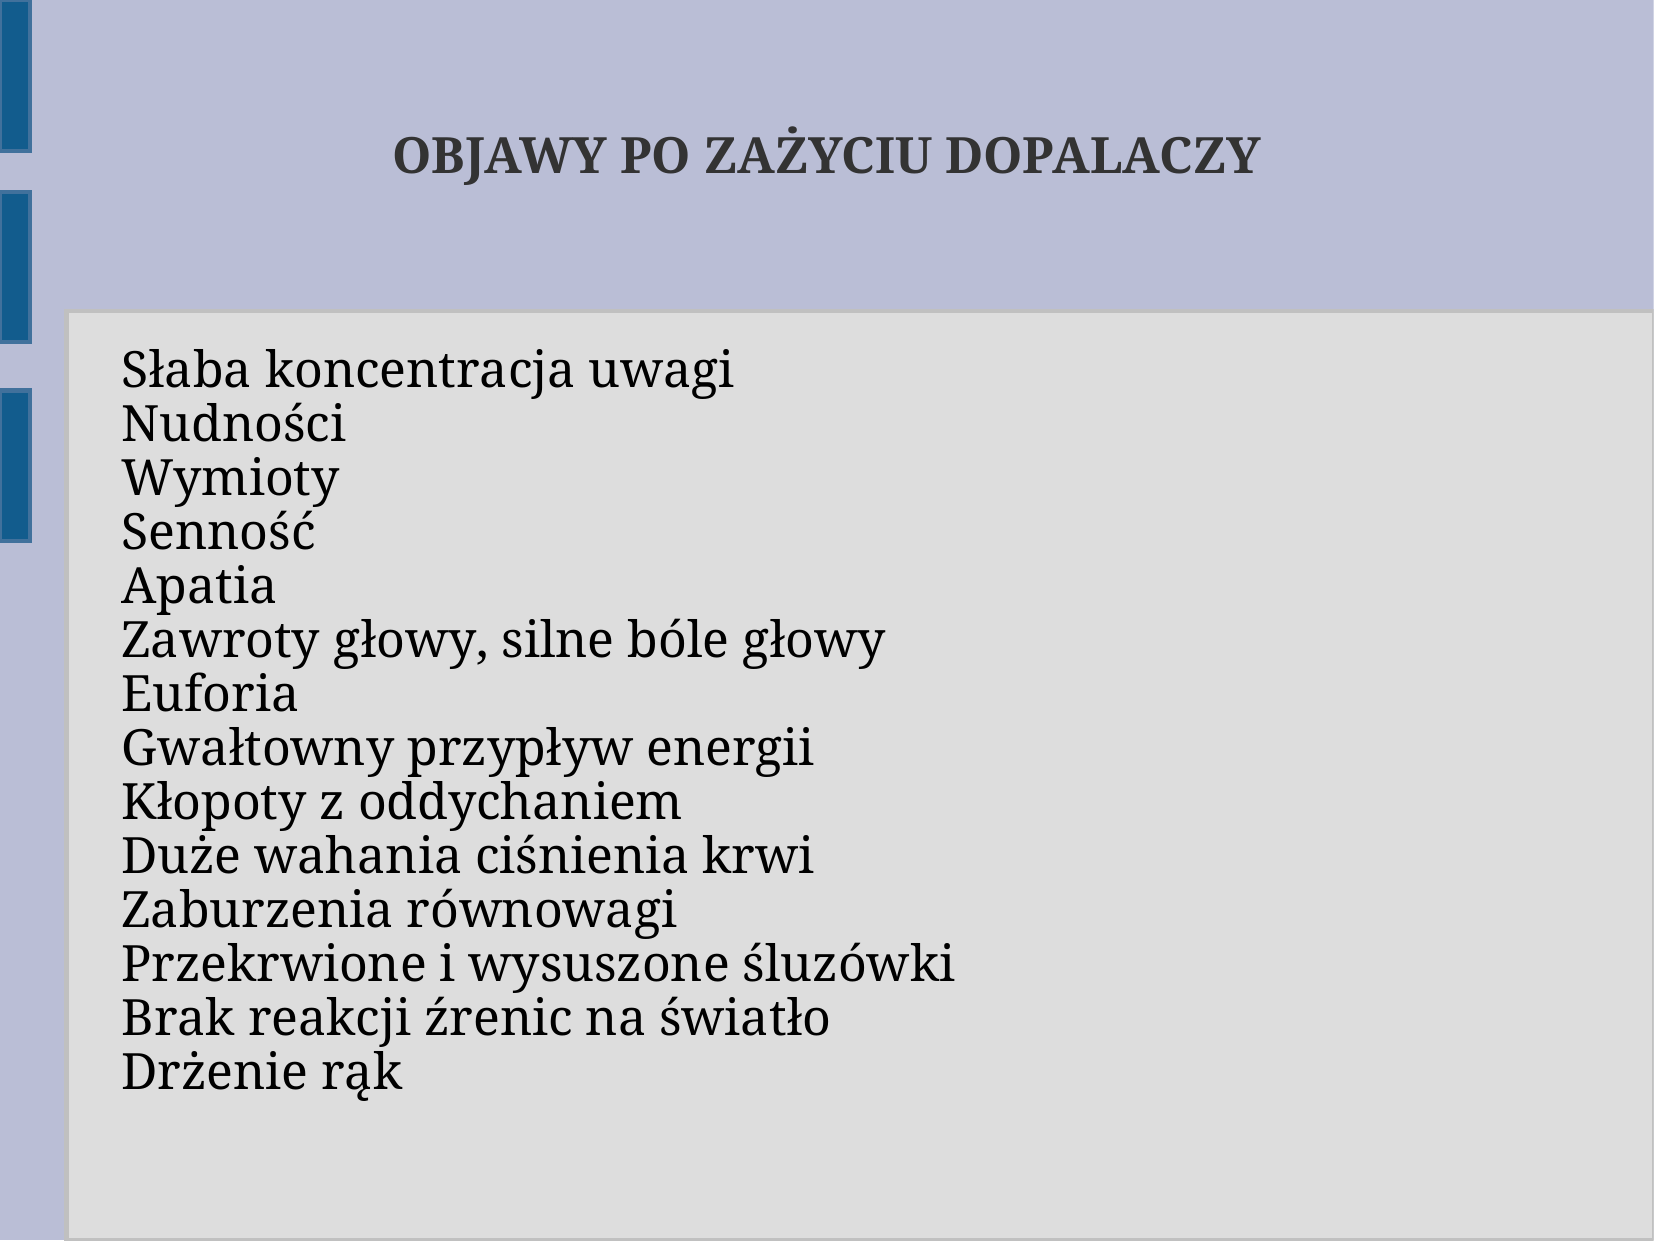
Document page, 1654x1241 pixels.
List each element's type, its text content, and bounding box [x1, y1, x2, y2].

list Słaba koncentracja uwagi Nudności Wymioty Senność Apatia Zawroty głowy, silne bóle głowy Euforia Gwałtowny przypływ energii Kłopoty z oddychaniem Duże wahania ciśnienia krwi Zaburzenia równowagi Przekrwione i wysuszone śluzówki Brak reakcji źrenic na światło Drżenie rąk [121, 344, 1534, 1127]
title OBJAWY PO ZAŻYCIU DOPALACZY [82, 40, 1571, 266]
